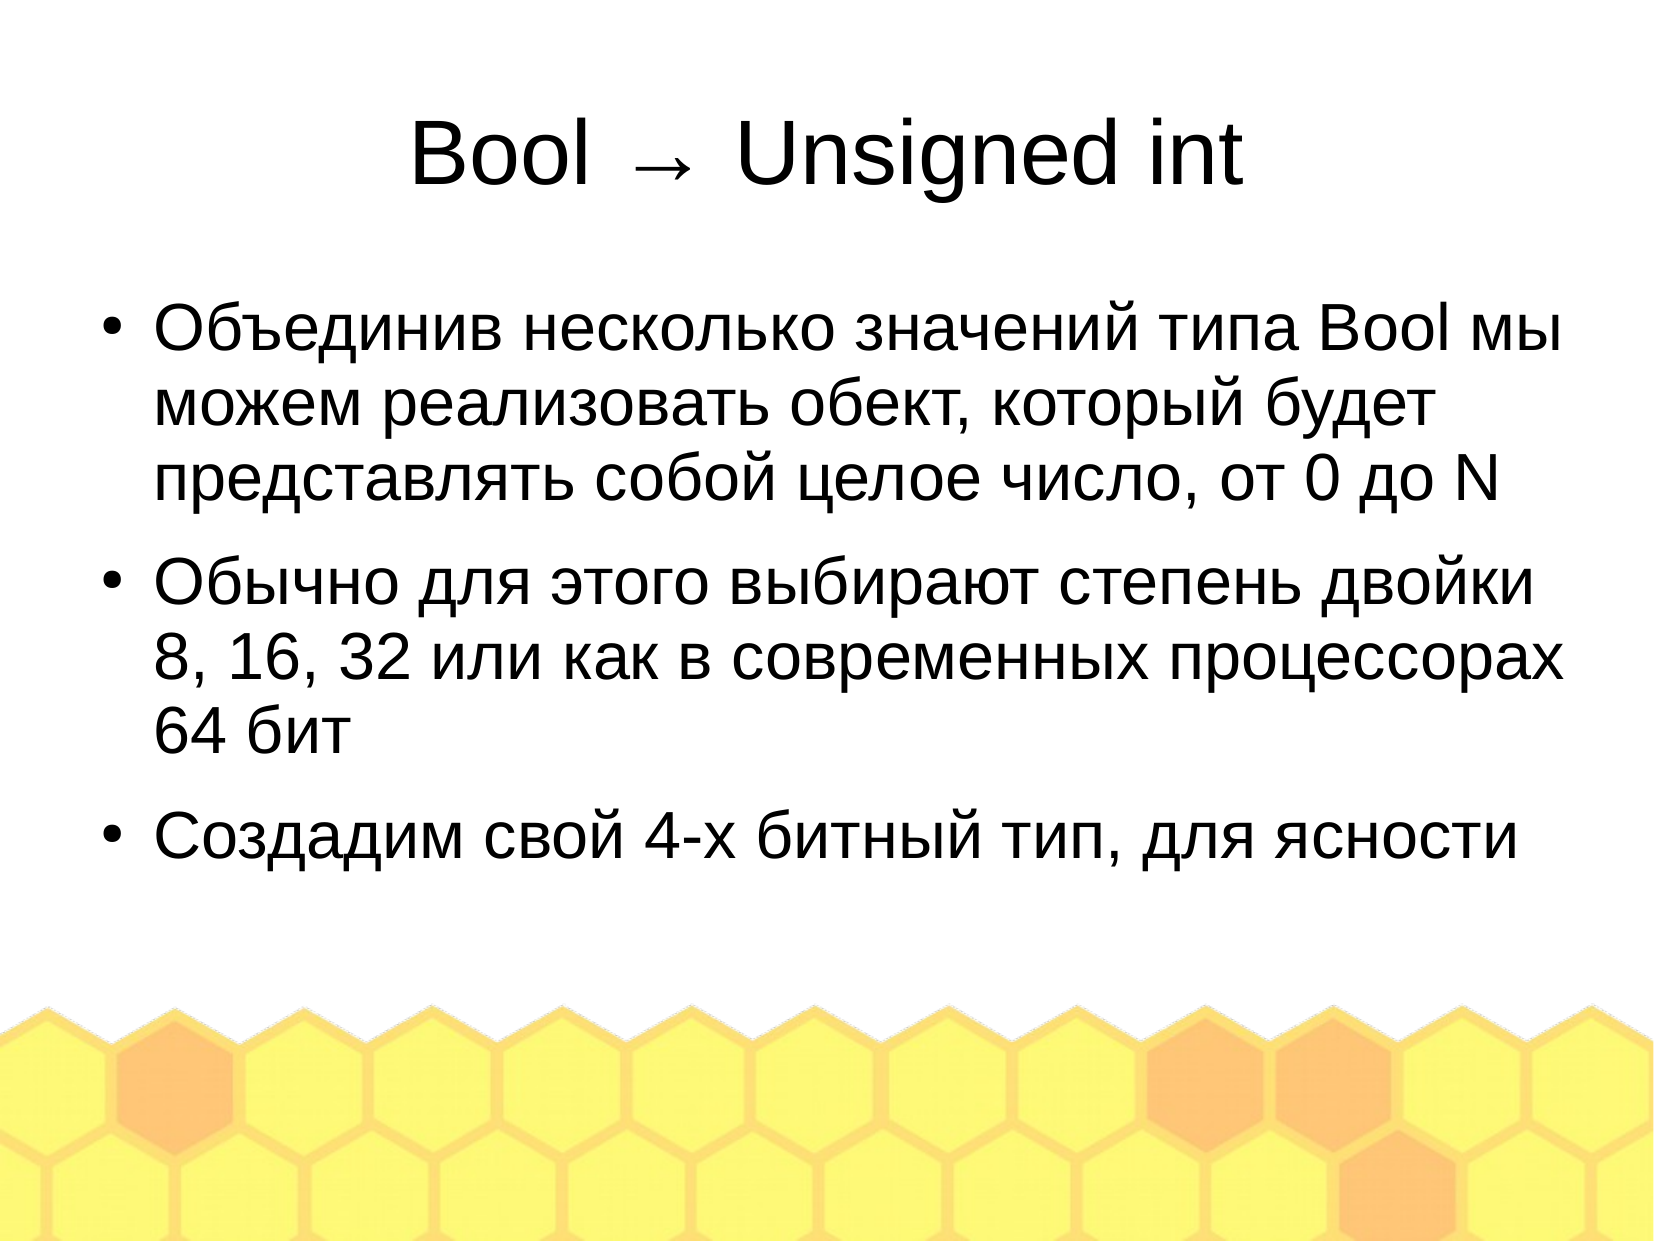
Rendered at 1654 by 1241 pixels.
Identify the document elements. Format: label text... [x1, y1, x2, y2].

list Объединив несколько значений типа Bool мы можем реализовать обект, который будет представлять собой целое число, от 0 до N Обычно для этого выбирают степень двойки 8, 16, 32 или как в современных процессорах 64 бит Создадим свой 4-х битный тип, для ясности [82, 290, 1571, 1010]
title Bool → Unsigned int [82, 49, 1571, 257]
picture [0, 1001, 1654, 1241]
